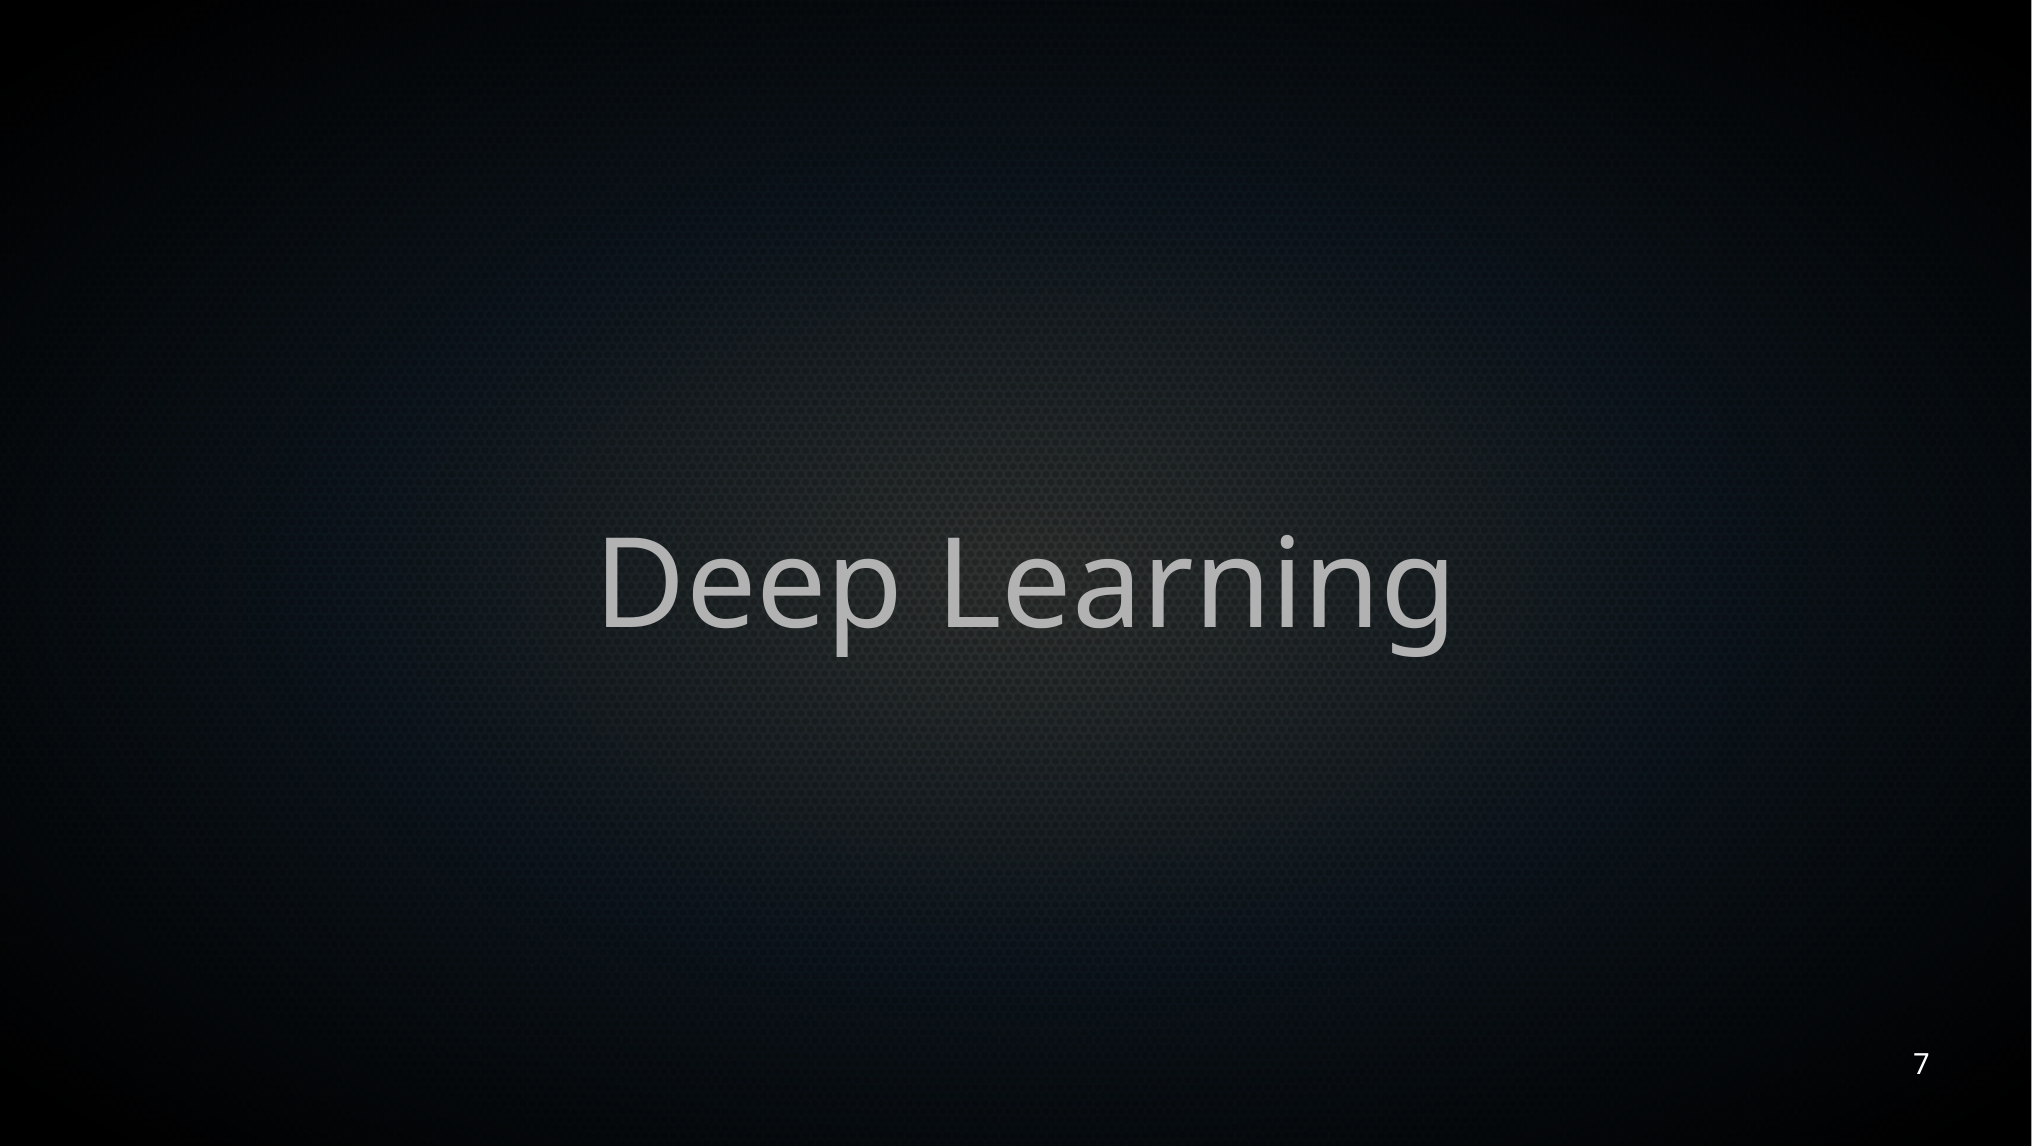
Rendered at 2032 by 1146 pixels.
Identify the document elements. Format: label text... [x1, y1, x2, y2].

picture [0, 0, 2032, 1146]
title Deep Learning [297, 401, 1756, 756]
